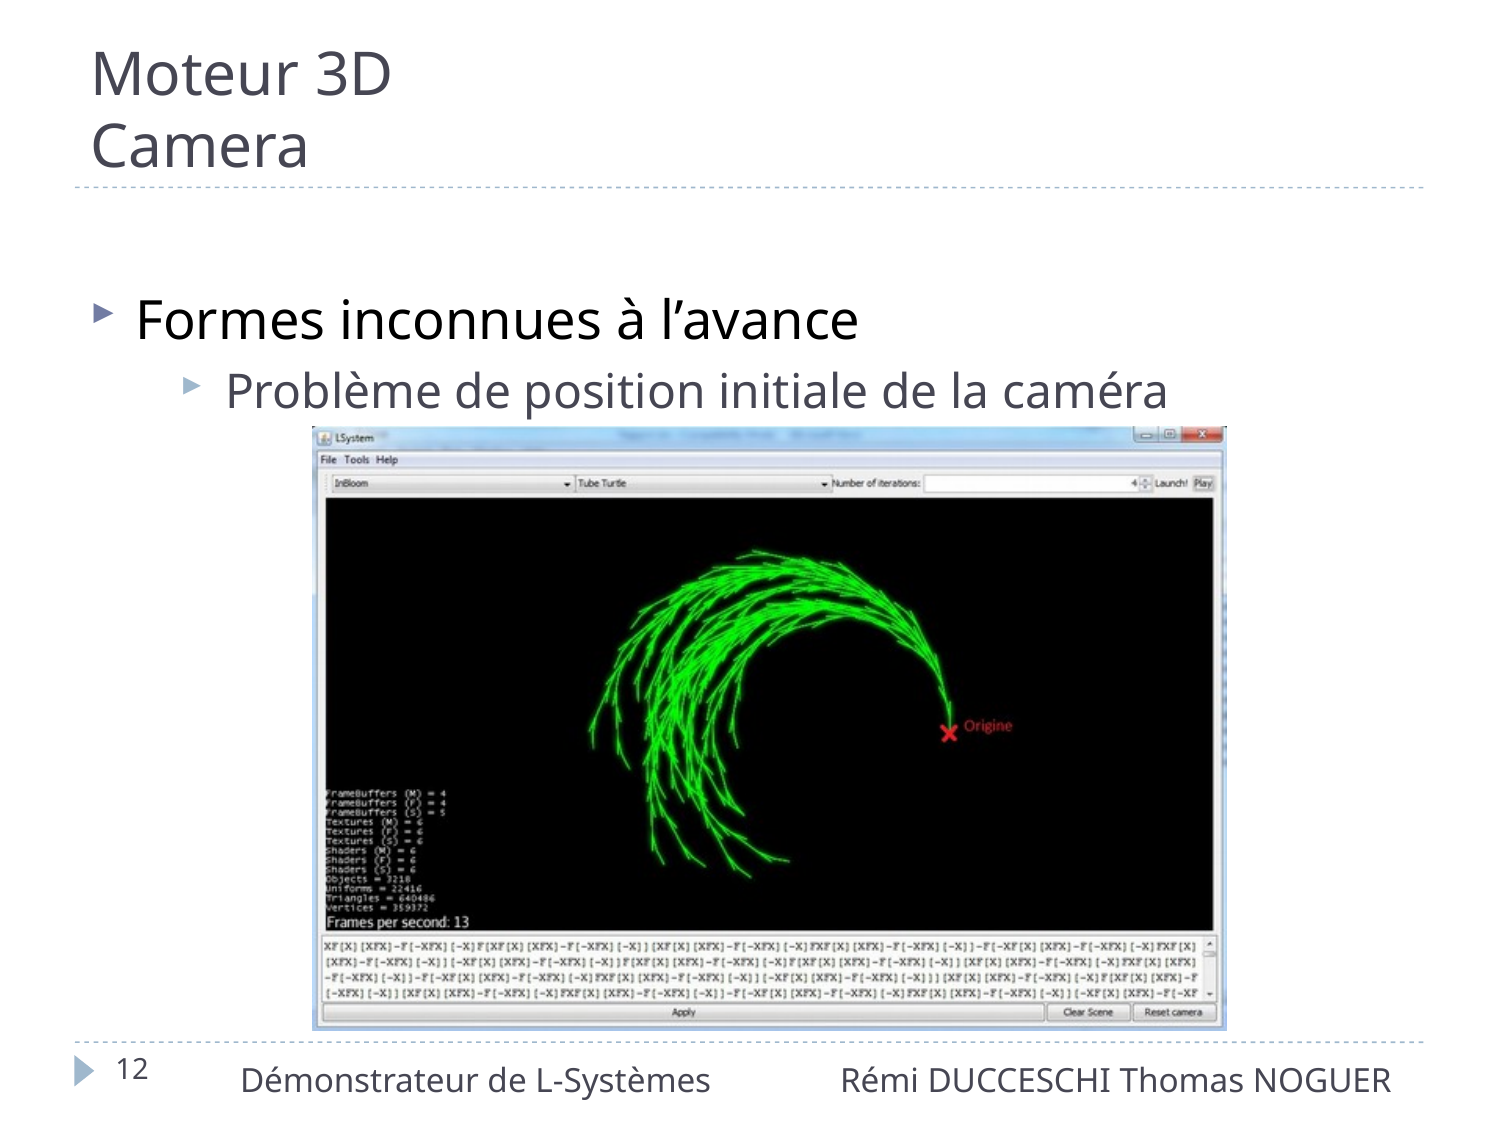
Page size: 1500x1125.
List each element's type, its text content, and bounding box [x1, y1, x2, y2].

text_box Rémi DUCCESCHI Thomas NOGUER [825, 1051, 1461, 1107]
text_box Démonstrateur de L-Systèmes [225, 1051, 750, 1107]
list Formes inconnues à l’avance Problème de position initiale de la caméra [75, 200, 1426, 1011]
text_box <numéro> [100, 1042, 181, 1103]
title Moteur 3D Camera [75, 24, 1426, 188]
picture [312, 426, 1227, 1031]
